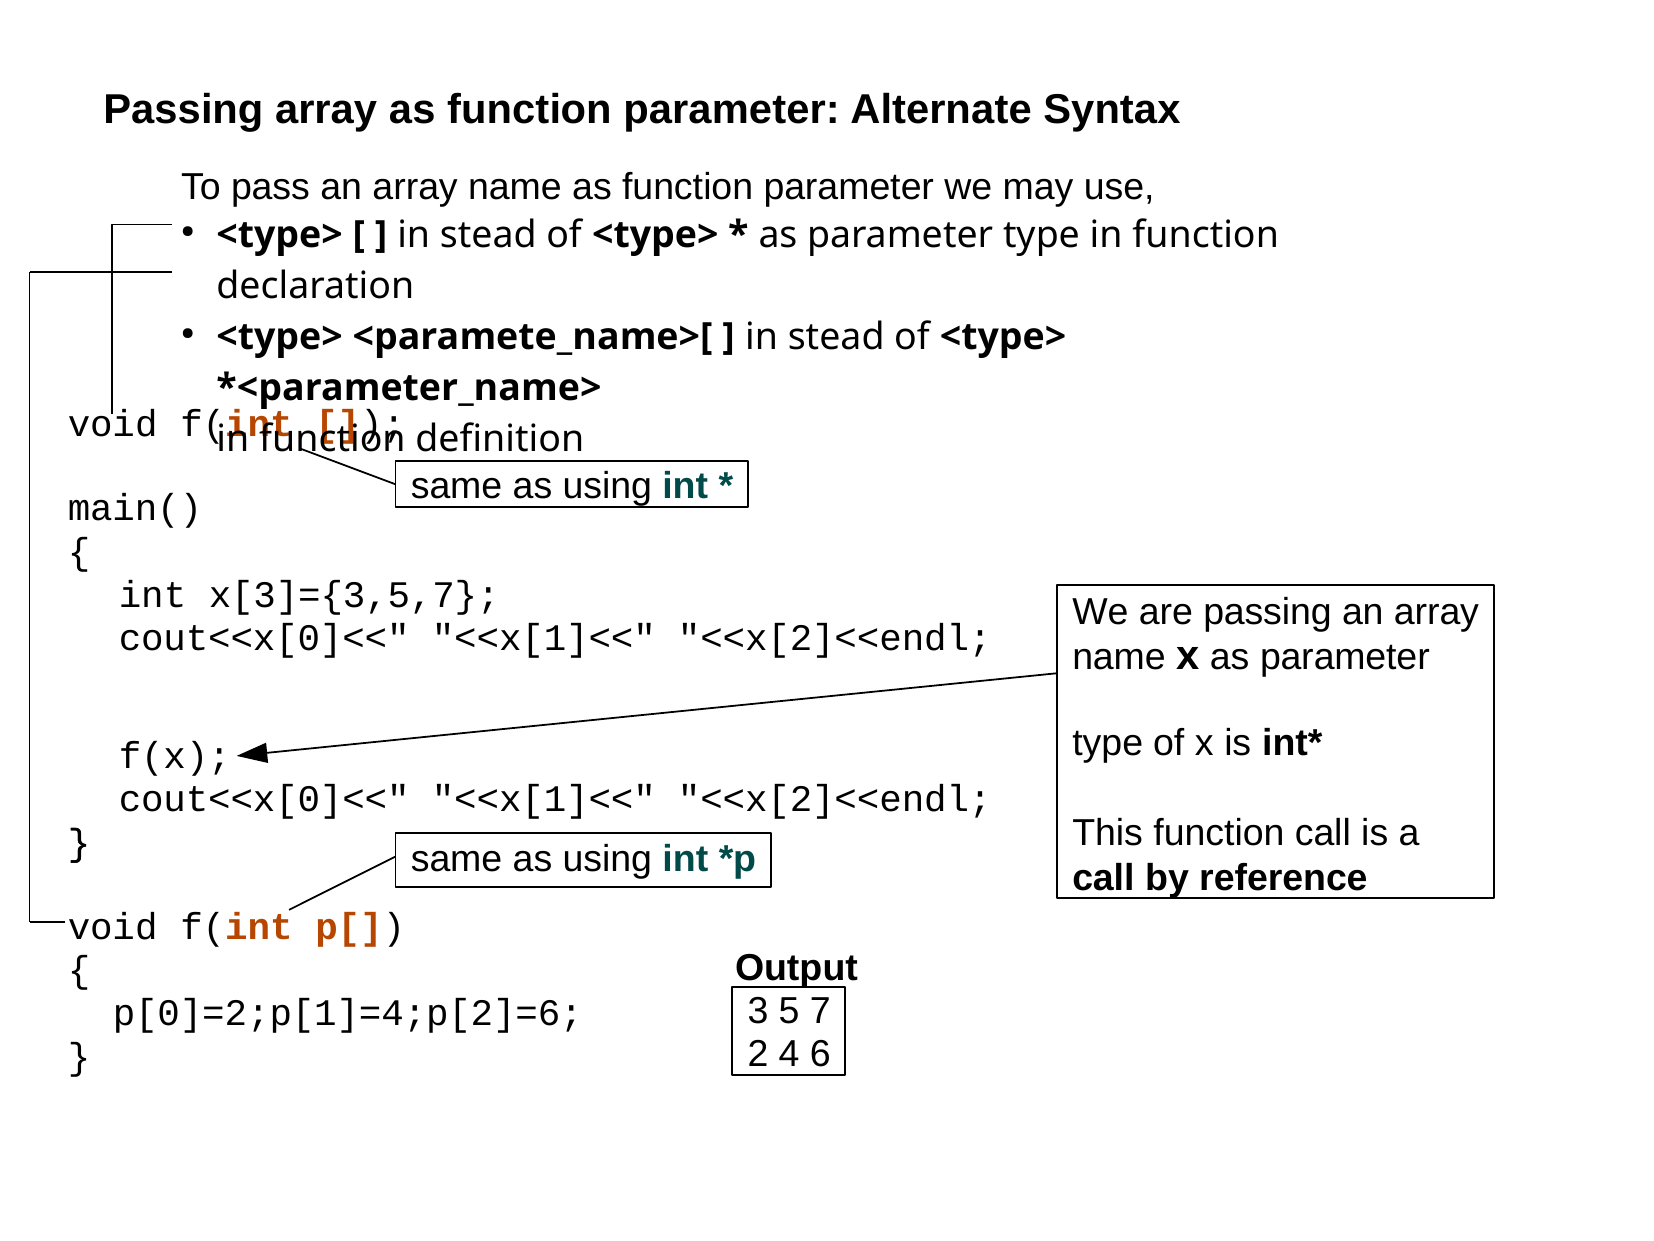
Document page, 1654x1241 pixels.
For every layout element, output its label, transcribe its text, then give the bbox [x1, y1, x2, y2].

text_box 3 5 7 2 4 6 [732, 988, 845, 1076]
text_box same as using int *p [395, 833, 771, 888]
text_box main() { [65, 484, 206, 573]
text_box int x[3]={3,5,7}; cout<<x[0]<<" "<<x[1]<<" "<<x[2]<<endl; [116, 570, 1004, 673]
text_box void f(int p[]) { p[0]=2;p[1]=4;p[2]=6; } [65, 903, 588, 1077]
text_box To pass an array name as function parameter we may use, <type> [ ] in stead of <type> * as parameter type in function declaration <type> <paramete_name>[ ] in stead of <type> *<parameter_name> in function definition [166, 157, 1429, 339]
text_box same as using int * [395, 460, 748, 508]
text_box f(x); cout<<x[0]<<" "<<x[1]<<" "<<x[2]<<endl; [116, 732, 993, 821]
title Passing array as function parameter: Alternate Syntax [53, 62, 1565, 133]
text_box } [65, 818, 93, 864]
text_box We are passing an array name x as parameter type of x is int* This function call is a call by reference [1057, 585, 1494, 899]
text_box void f(int []); [65, 399, 408, 445]
text_box Output [732, 942, 861, 988]
